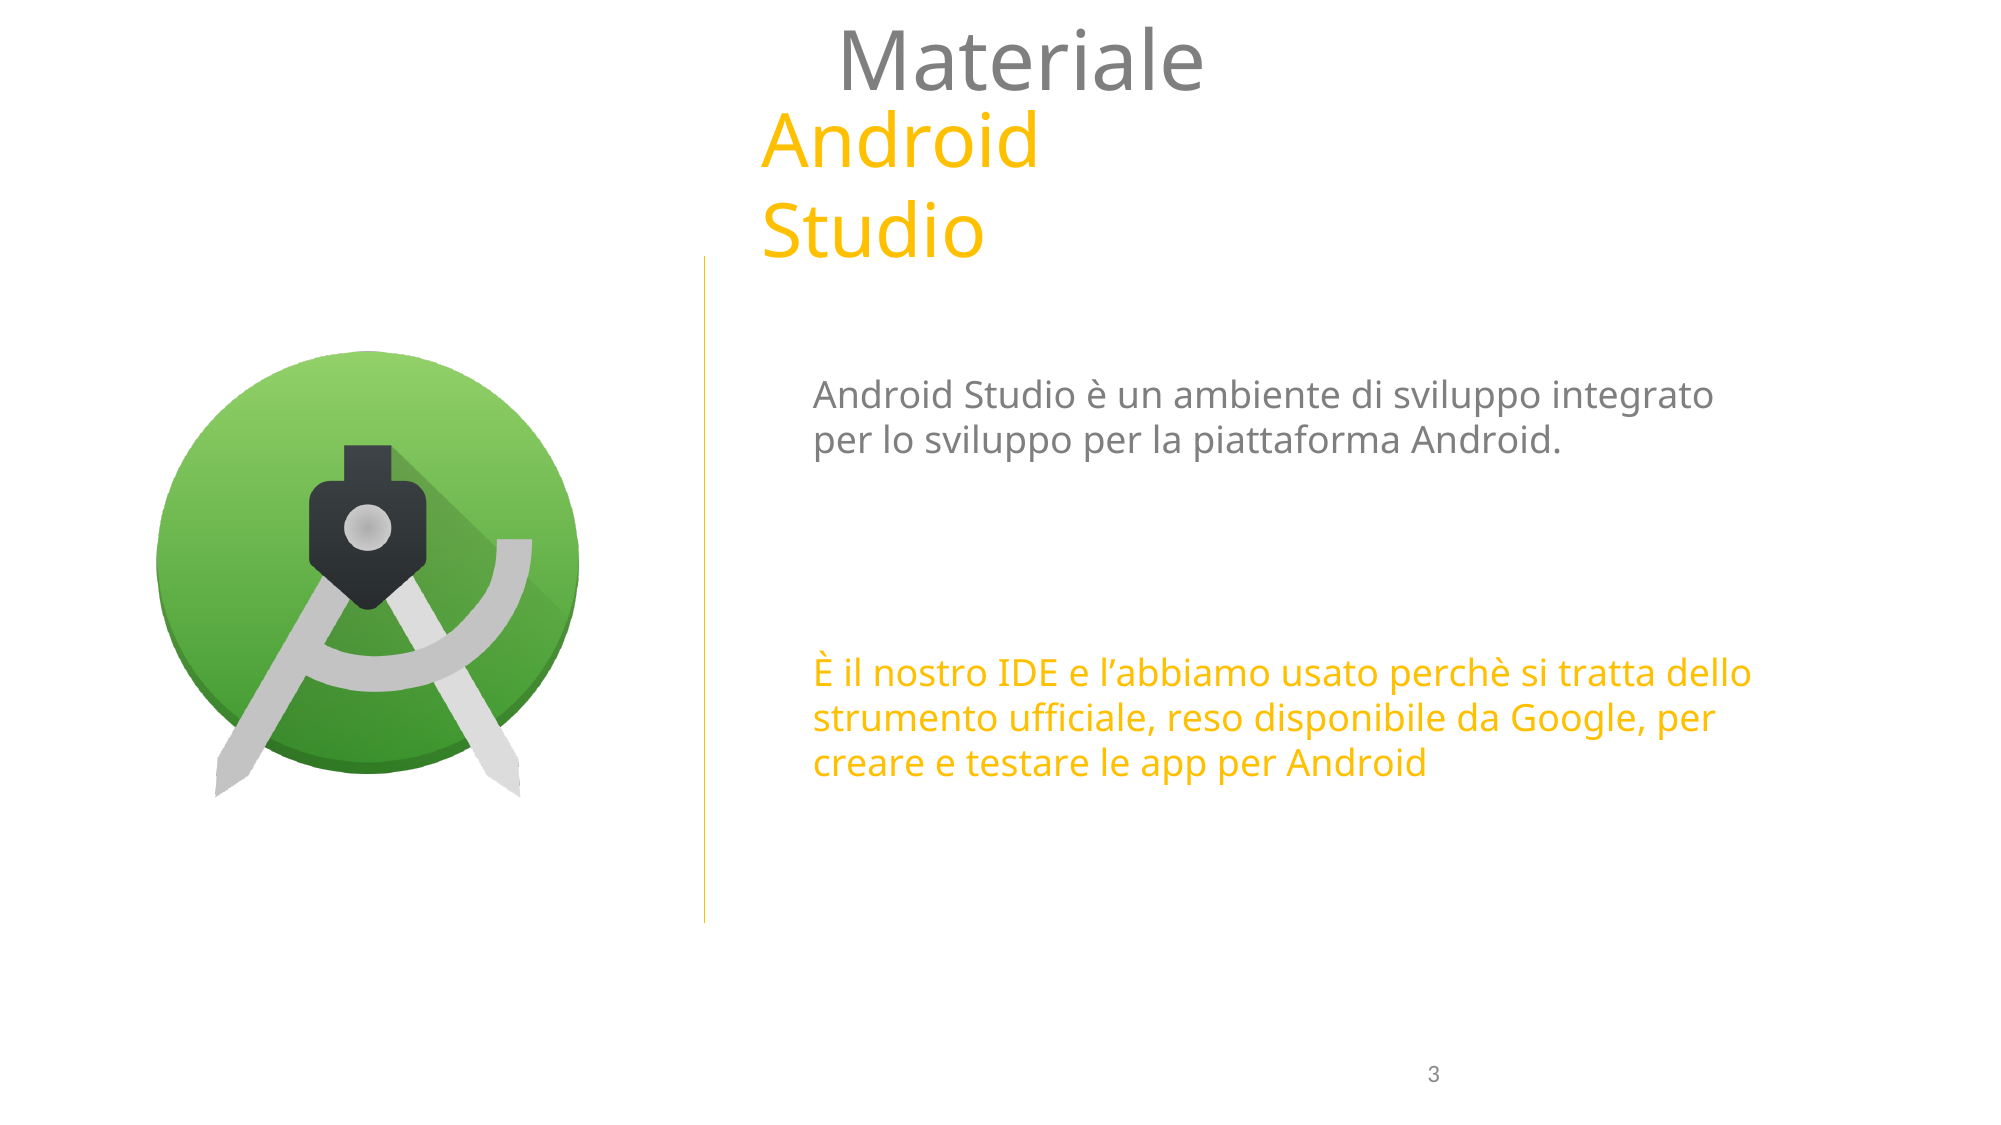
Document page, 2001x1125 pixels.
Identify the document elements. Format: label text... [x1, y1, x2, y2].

text_box Materiale [759, 0, 1285, 84]
text_box È il nostro IDE e l’abbiamo usato perchè si tratta dello strumento ufficiale, reso disponibile da Google, per creare e testare le app per Android [798, 641, 1798, 793]
picture [86, 281, 649, 844]
text_box Android Studio è un ambiente di sviluppo integrato per lo sviluppo per la piattaforma Android. [798, 363, 1798, 470]
text_box [1412, 1042, 1863, 1103]
text_box Android Studio [746, 84, 1298, 191]
